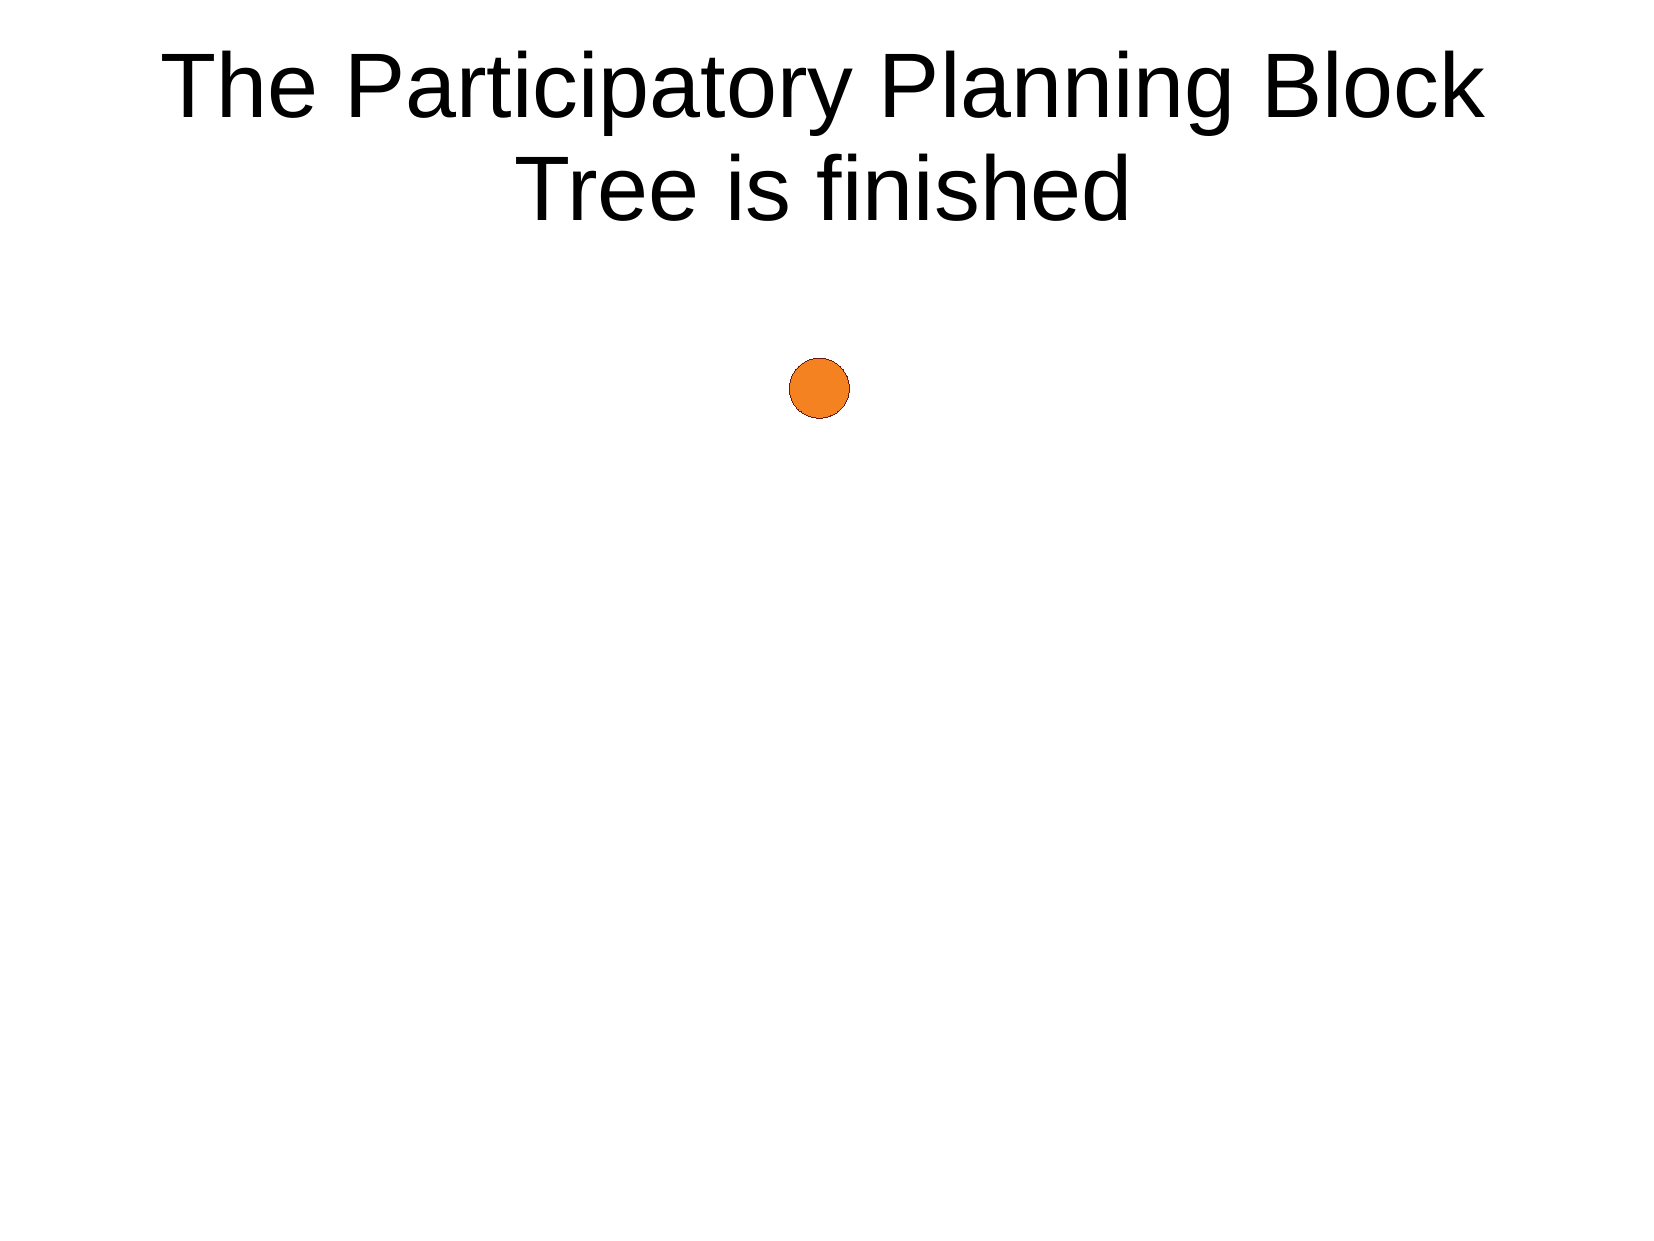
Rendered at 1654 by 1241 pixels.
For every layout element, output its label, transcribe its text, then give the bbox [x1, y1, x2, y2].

title The Participatory Planning Block Tree is finished [83, 34, 1565, 241]
text_box [789, 358, 850, 419]
